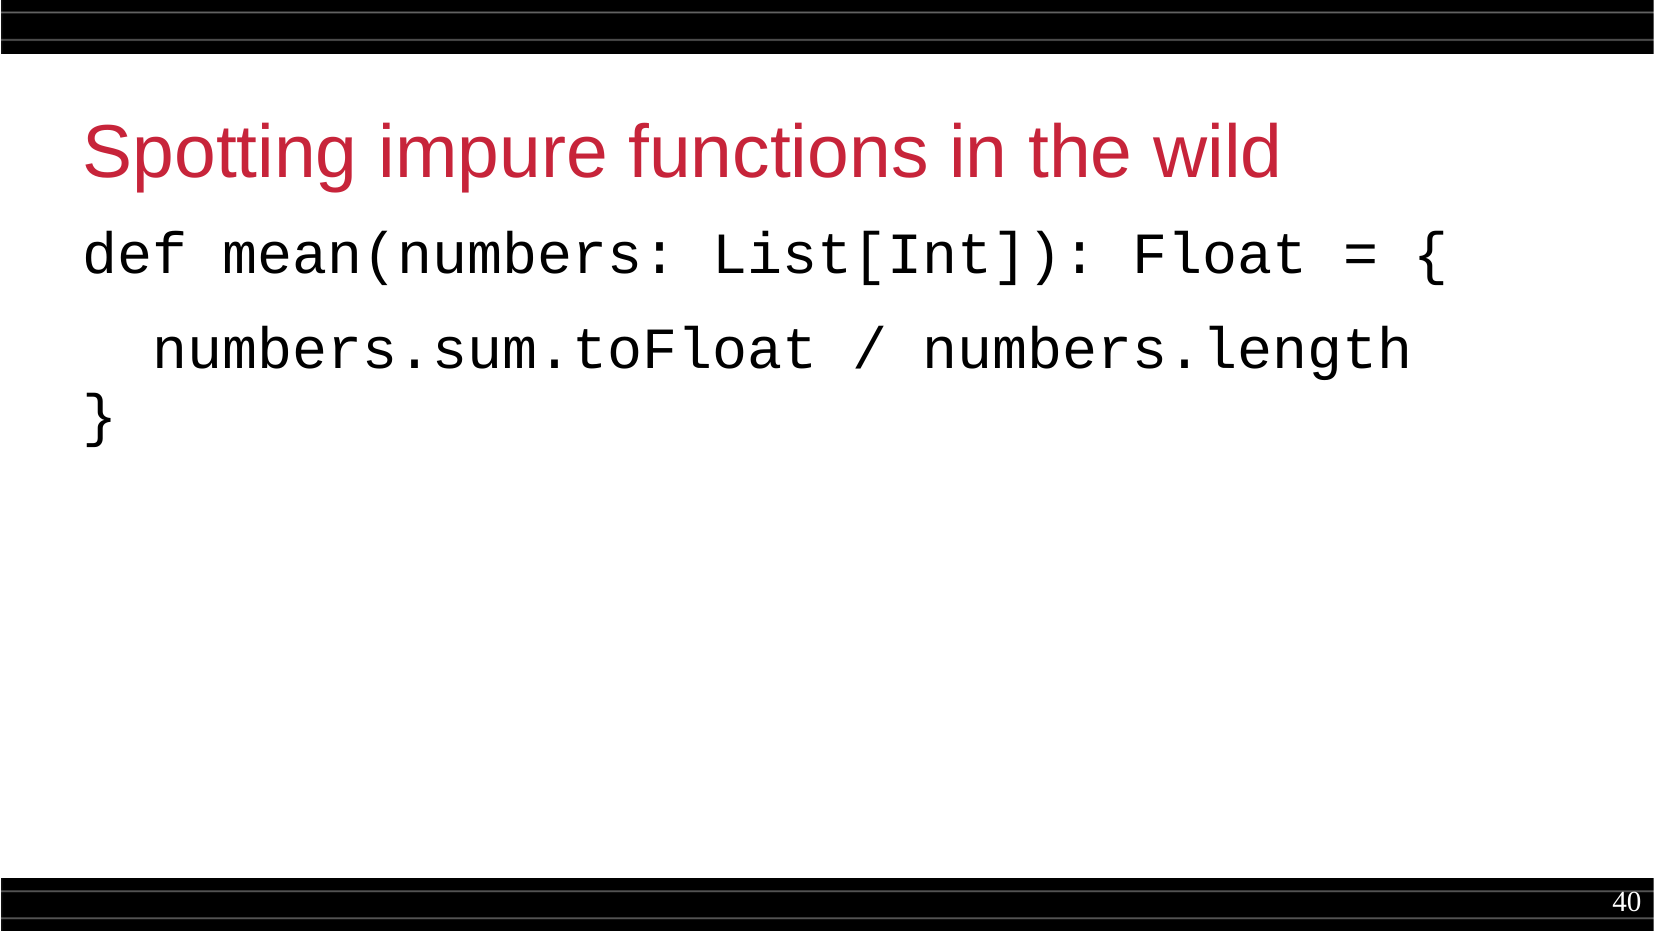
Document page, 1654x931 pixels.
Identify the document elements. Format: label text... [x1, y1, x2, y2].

list def mean(numbers: List[Int]): Float = { numbers.sum.toFloat / numbers.length } [82, 225, 1571, 856]
picture [1, 878, 1654, 931]
picture [1, 0, 1654, 54]
title Spotting impure functions in the wild [82, 92, 1571, 211]
